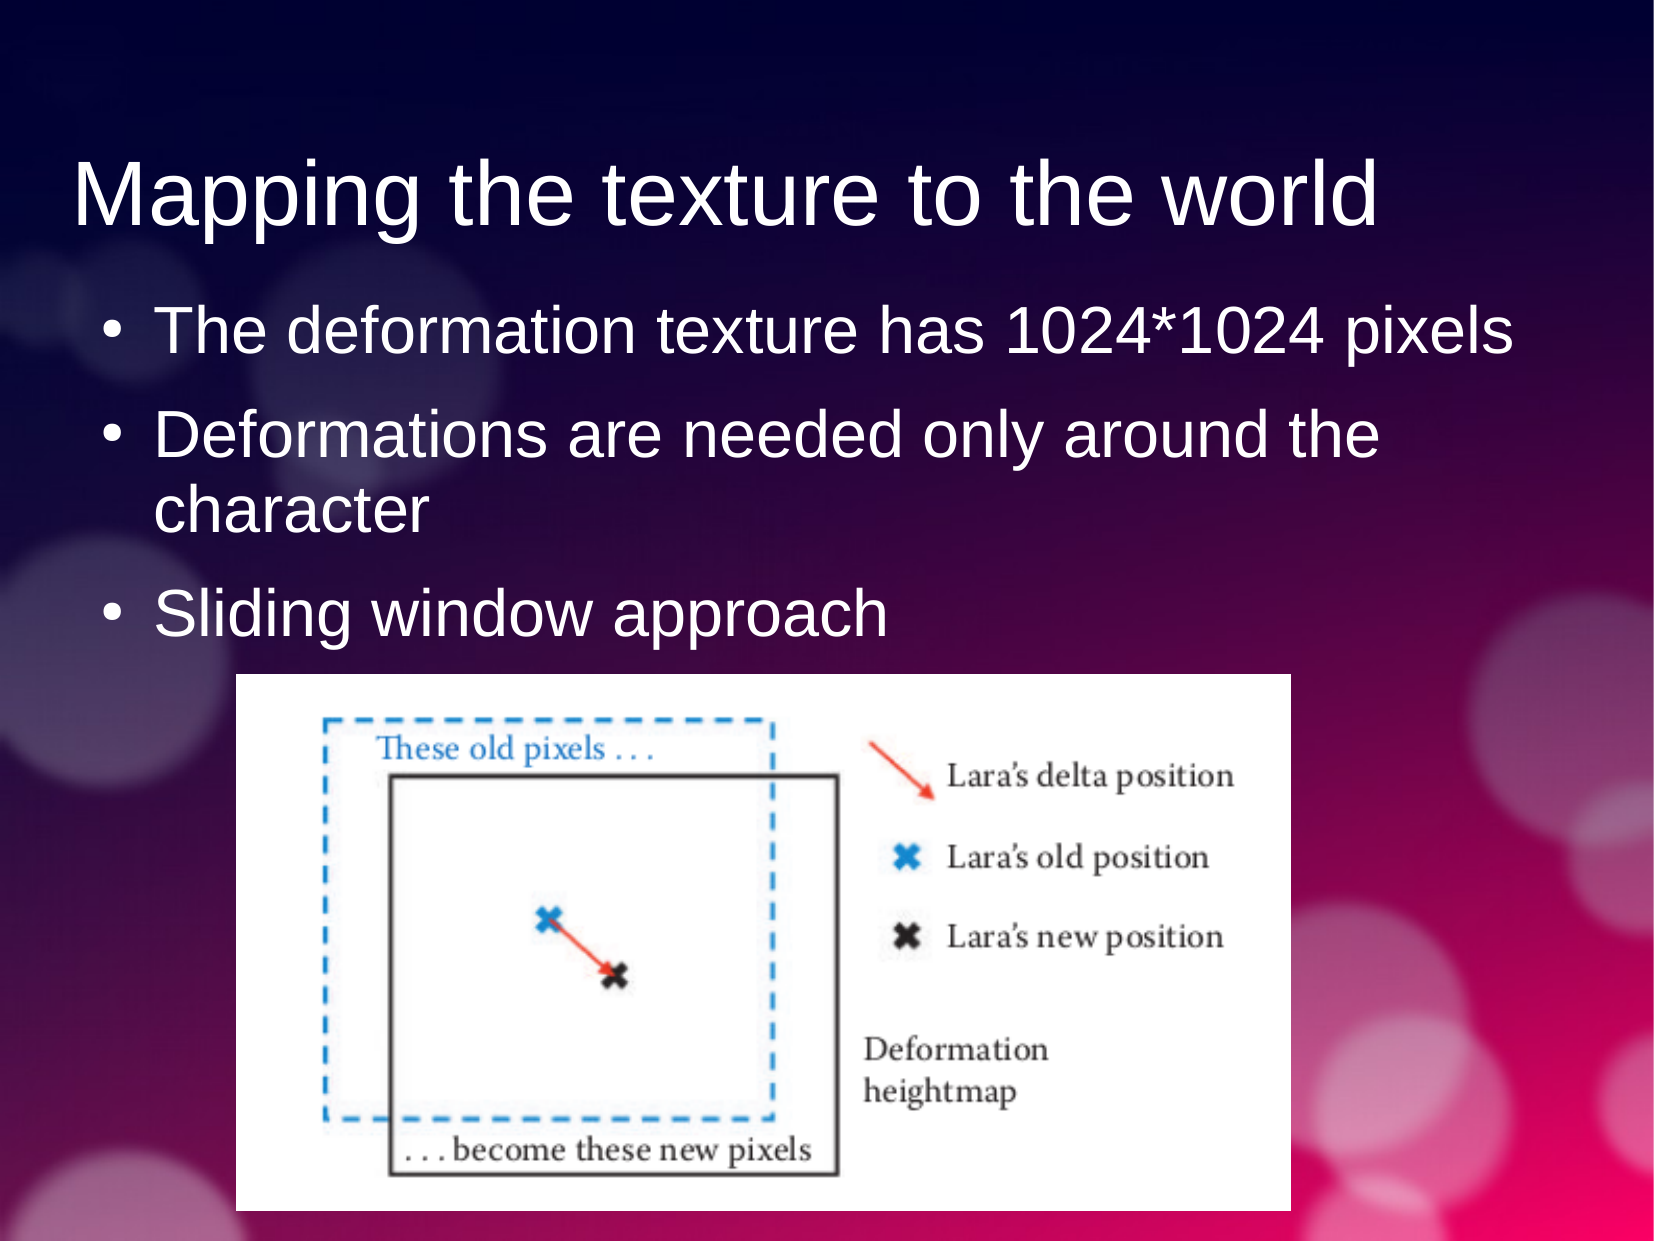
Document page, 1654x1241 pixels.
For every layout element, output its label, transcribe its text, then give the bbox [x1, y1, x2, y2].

list The deformation texture has 1024*1024 pixels Deformations are needed only around the character Sliding window approach [82, 292, 1571, 1036]
picture [0, 0, 1654, 1241]
title Mapping the texture to the world [71, 90, 1561, 298]
